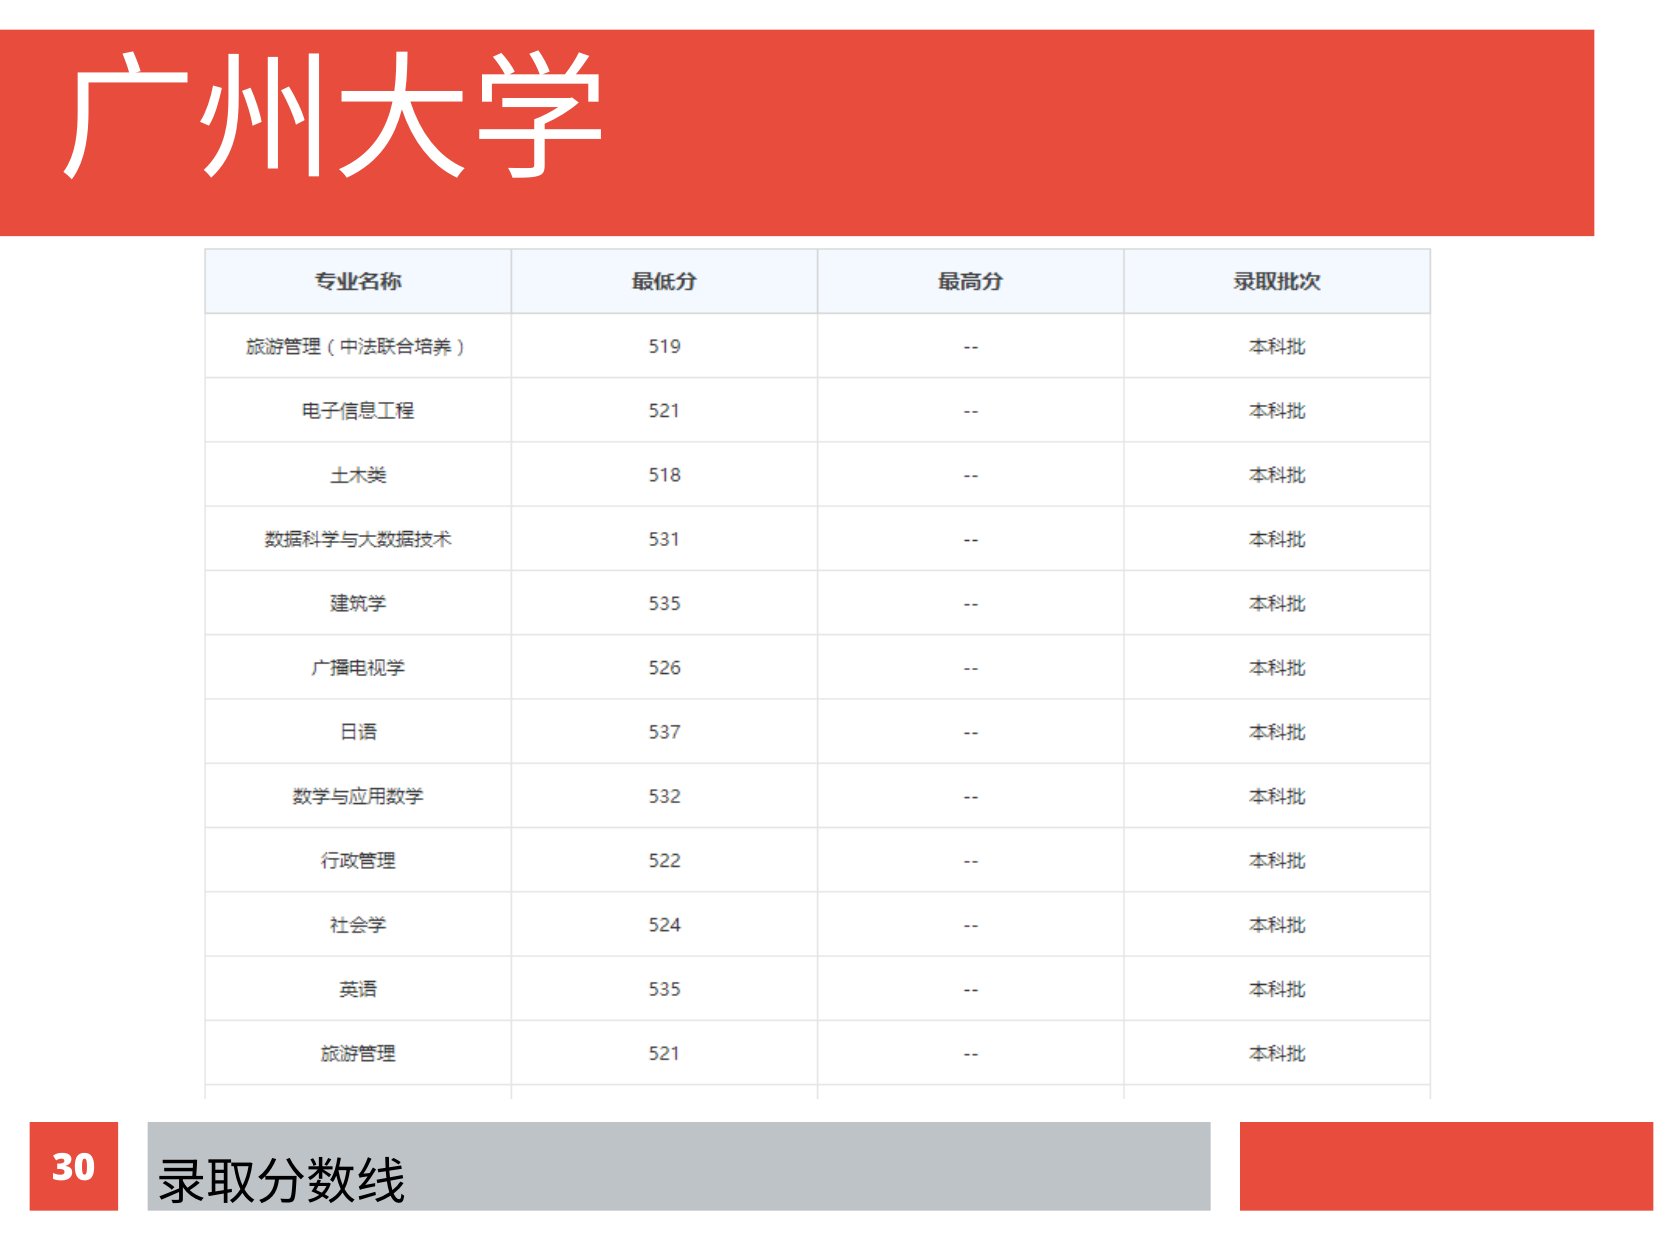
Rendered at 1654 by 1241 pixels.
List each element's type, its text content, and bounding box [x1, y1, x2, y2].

picture [203, 248, 1450, 1099]
title 广州大学 [59, 59, 1595, 207]
text_box 录取分数线 [141, 1133, 898, 1199]
